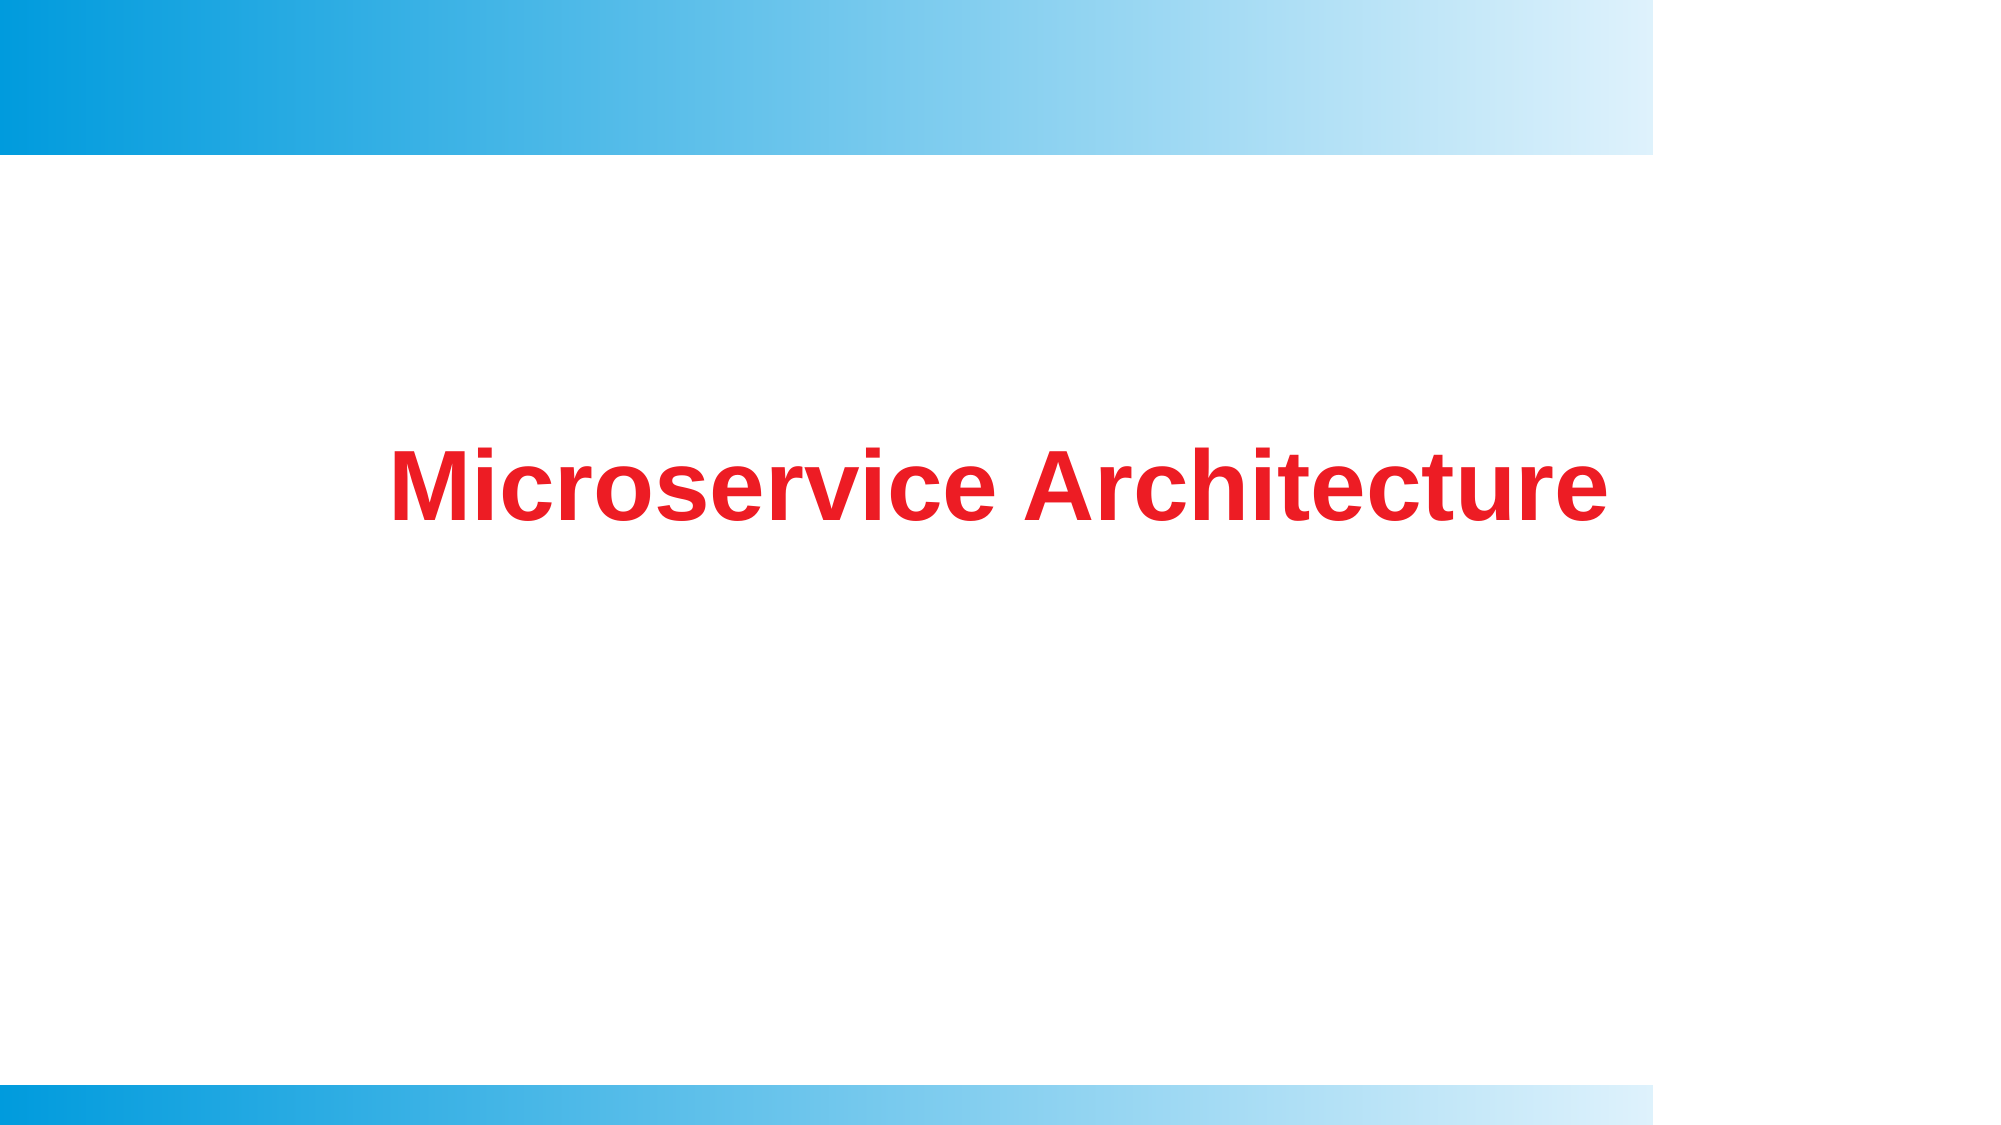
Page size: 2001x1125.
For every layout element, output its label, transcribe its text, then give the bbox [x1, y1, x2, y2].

subtitle Microservice Architecture [99, 44, 1900, 916]
